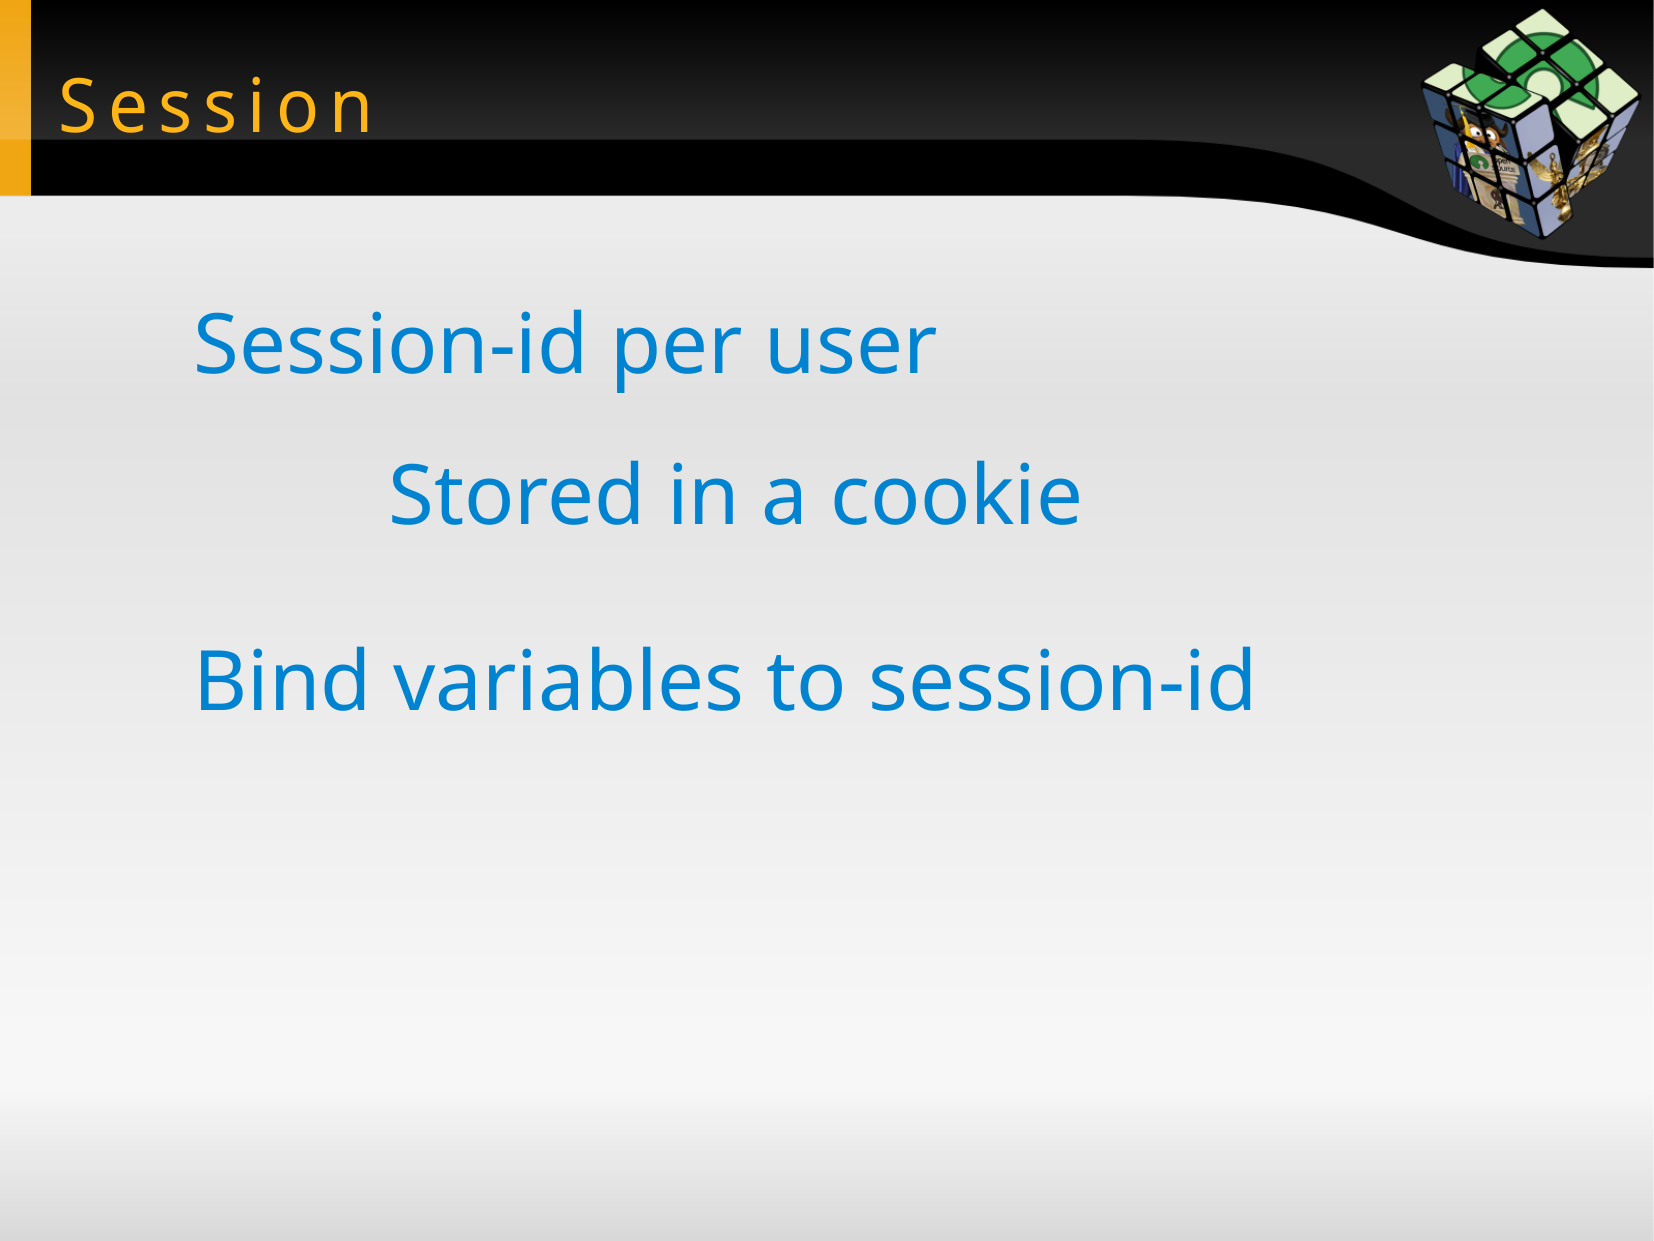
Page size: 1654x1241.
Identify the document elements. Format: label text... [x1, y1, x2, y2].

text_box Bind variables to session-id [177, 612, 1229, 724]
title Session [59, 29, 1270, 178]
text_box Session-id per user [177, 275, 919, 387]
text_box Stored in a cookie [372, 426, 1075, 538]
picture [0, 0, 1654, 1241]
